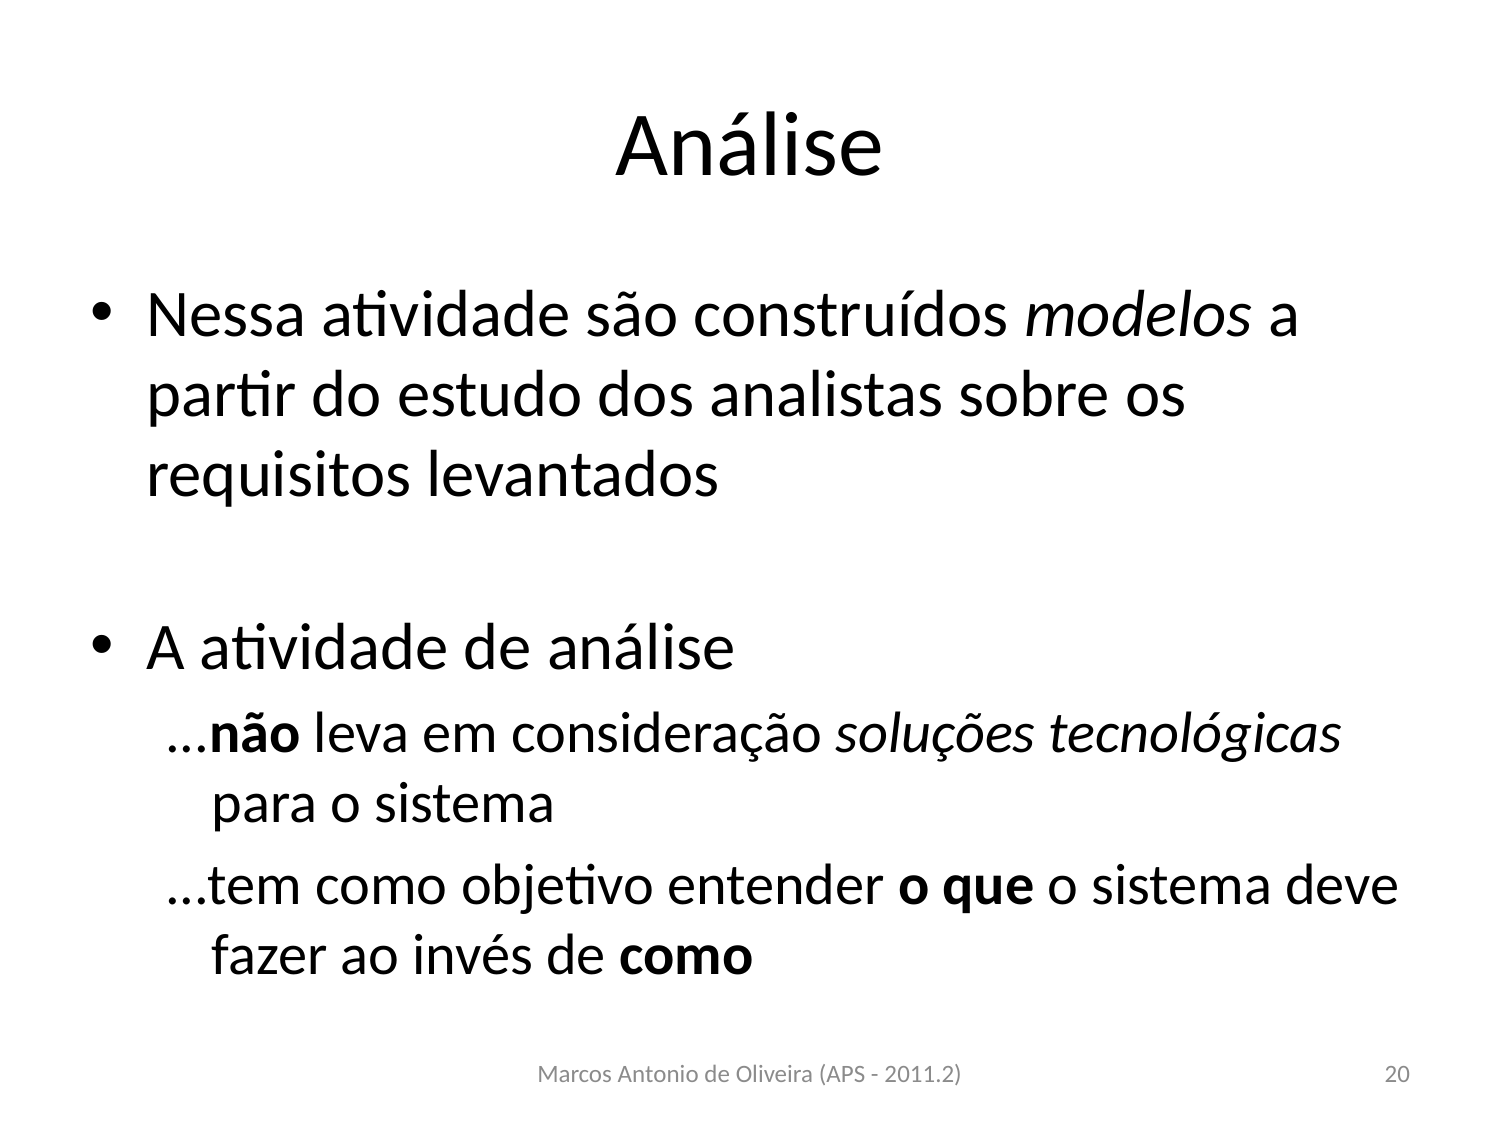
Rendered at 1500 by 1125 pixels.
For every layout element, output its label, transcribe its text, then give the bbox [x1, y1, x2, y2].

slide_number <número> [1074, 1042, 1425, 1103]
list Nessa atividade são construídos modelos a partir do estudo dos analistas sobre os requisitos levantados A atividade de análise ...não leva em consideração soluções tecnológicas para o sistema ...tem como objetivo entender o que o sistema deve fazer ao invés de como [75, 262, 1425, 1005]
footer Marcos Antonio de Oliveira (APS - 2011.2) [512, 1042, 988, 1103]
title Análise [75, 45, 1425, 233]
